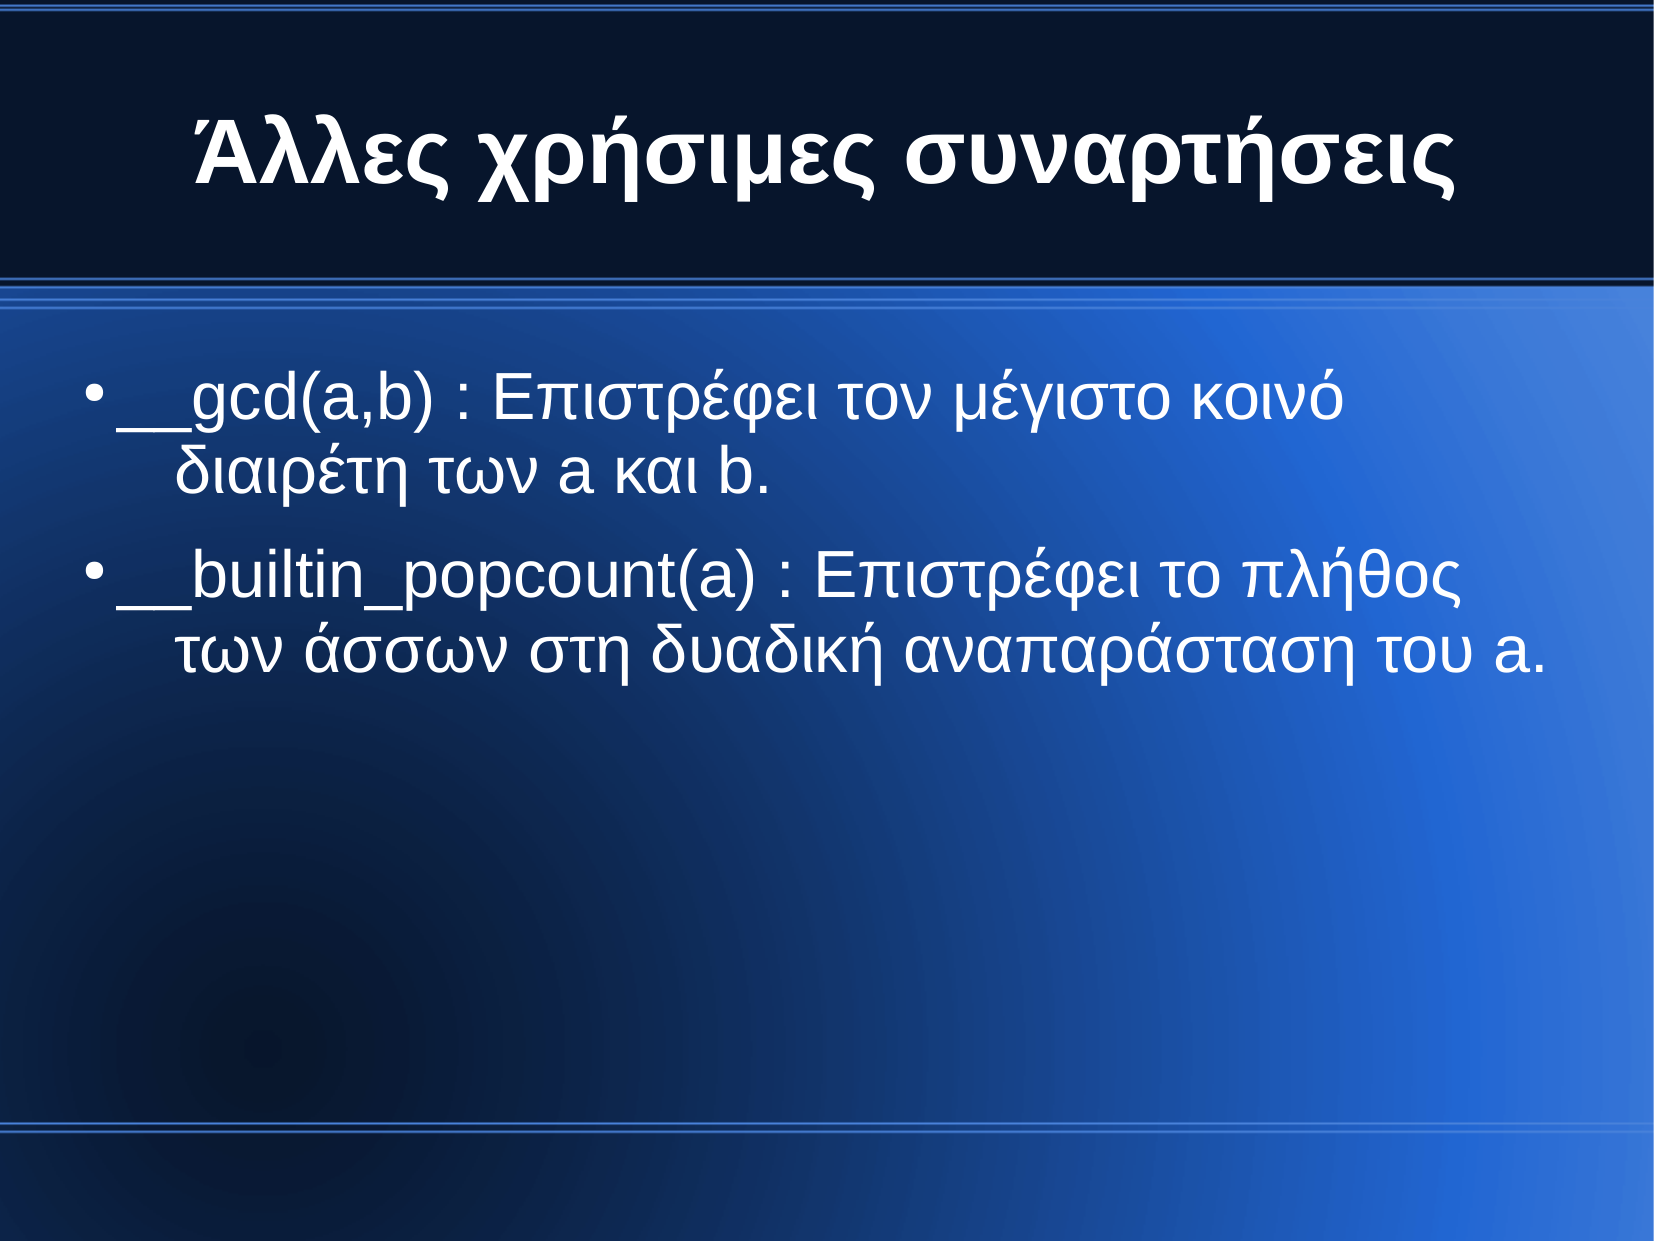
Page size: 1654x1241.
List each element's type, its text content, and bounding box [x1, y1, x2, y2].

picture [0, 0, 1654, 1241]
list __gcd(a,b) : Επιστρέφει τον μέγιστο κοινό διαιρέτη των a και b. __builtin_popcount(a) : Επιστρέφει το πλήθος των άσσων στη δυαδική αναπαράσταση του a. [82, 355, 1570, 1173]
title Άλλες χρήσιμες συναρτήσεις [82, 49, 1570, 256]
